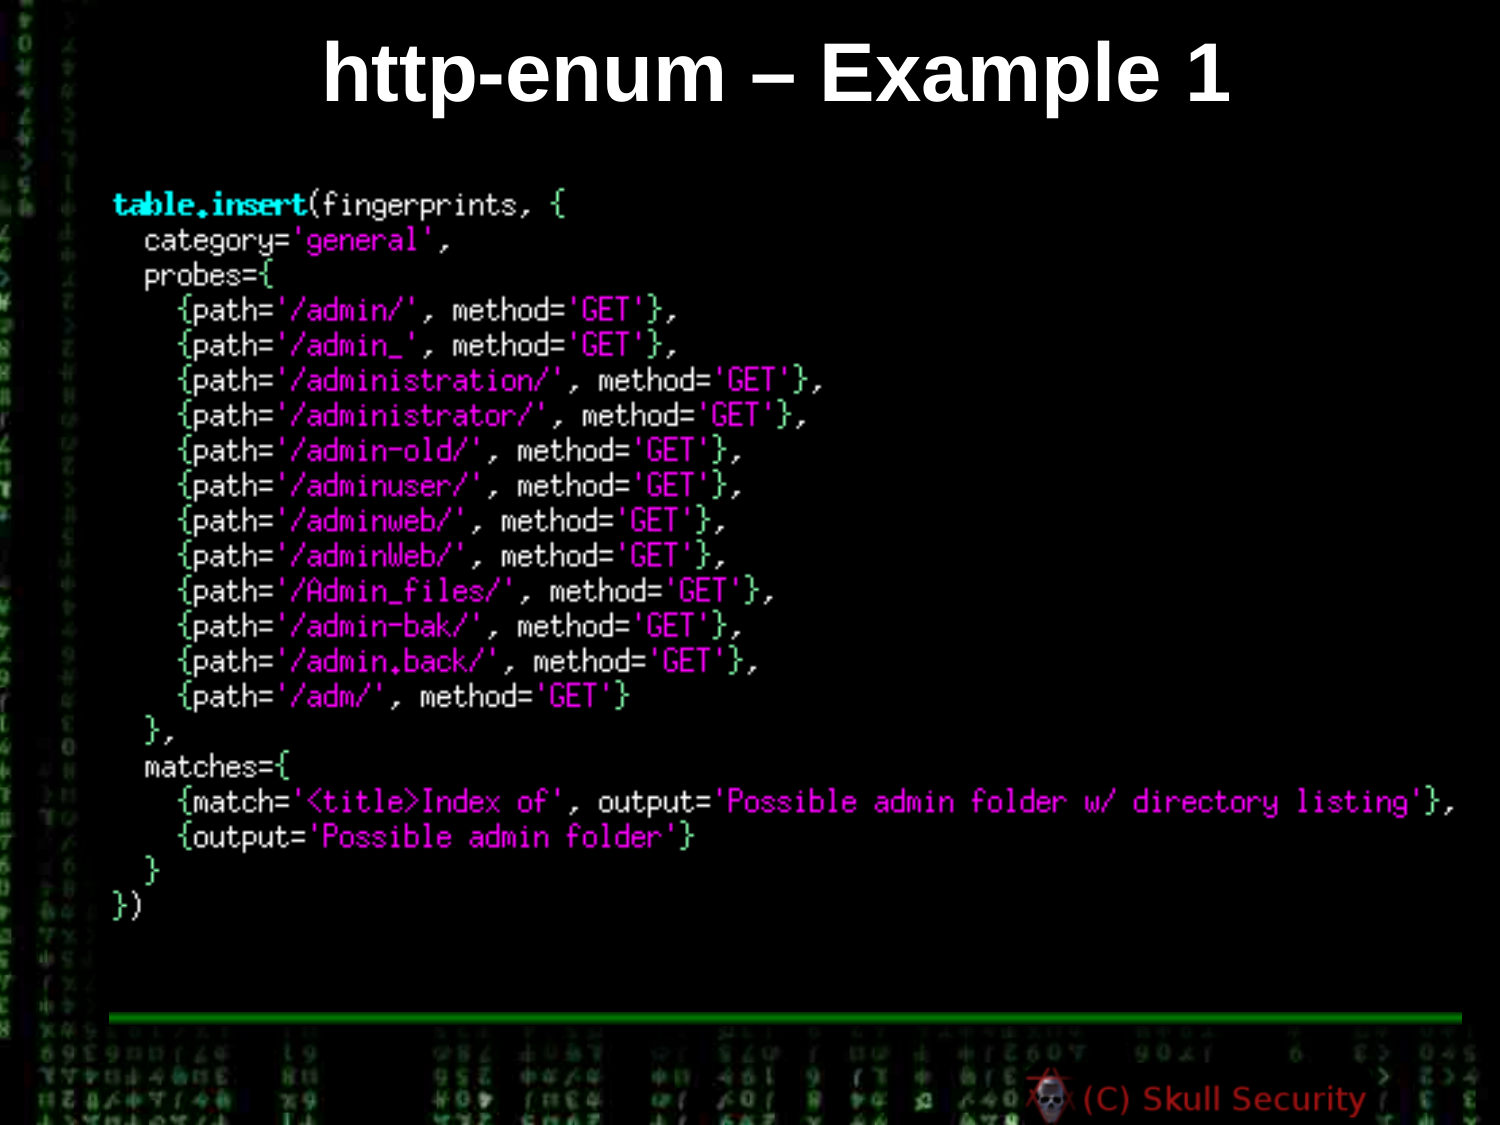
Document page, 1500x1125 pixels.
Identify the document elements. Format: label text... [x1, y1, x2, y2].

title http-enum – Example 1 [103, 5, 1450, 131]
picture [0, 0, 1500, 1125]
